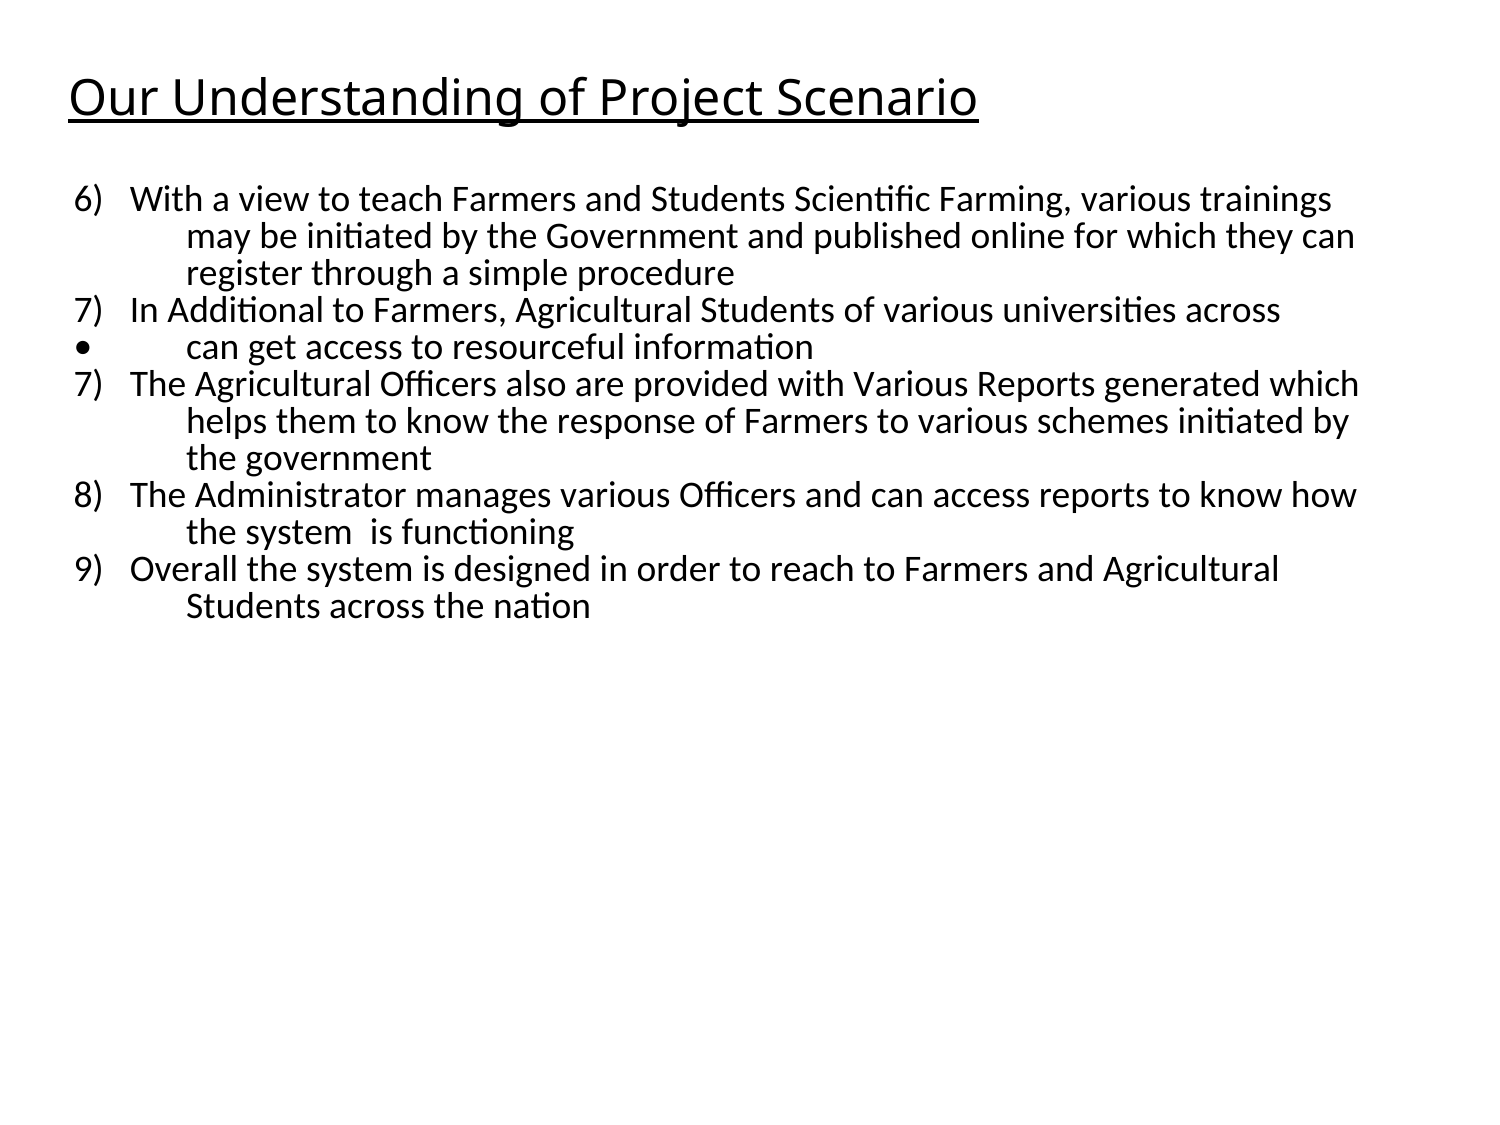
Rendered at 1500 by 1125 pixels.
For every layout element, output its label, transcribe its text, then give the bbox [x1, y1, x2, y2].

text_box Our Understanding of Project Scenario [53, 46, 1126, 123]
text_box With a view to teach Farmers and Students Scientific Farming, various trainings may be initiated by the Government and published online for which they can register through a simple procedure In Additional to Farmers, Agricultural Students of various universities across can get access to resourceful information The Agricultural Officers also are provided with Various Reports generated which helps them to know the response of Farmers to various schemes initiated by the government The Administrator manages various Officers and can access reports to know how the system is functioning Overall the system is designed in order to reach to Farmers and Agricultural Students across the nation [58, 175, 1419, 737]
